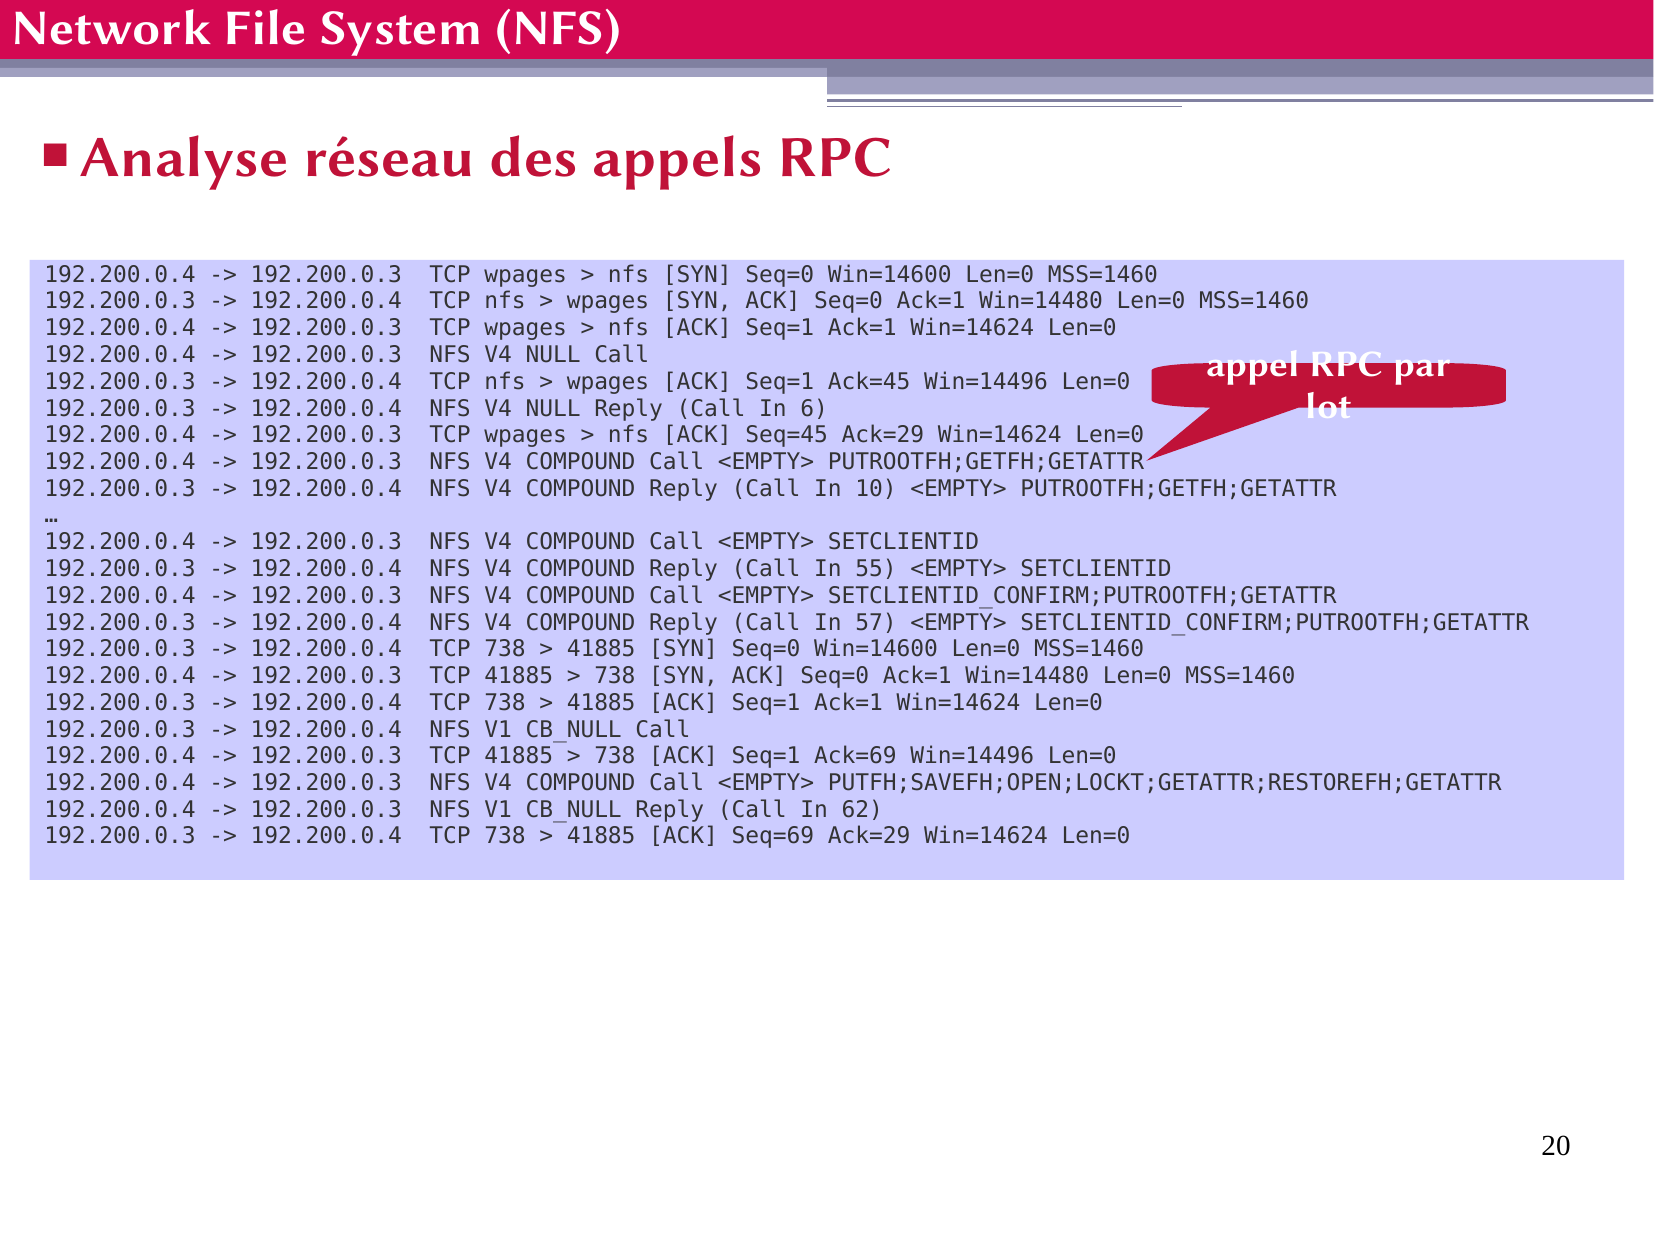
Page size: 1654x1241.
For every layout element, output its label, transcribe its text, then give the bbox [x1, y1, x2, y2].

text_box appel RPC par lot [1146, 363, 1506, 461]
list Network File System (NFS) [11, 0, 751, 58]
list Analyse réseau des appels RPC [44, 124, 1611, 207]
text_box 192.200.0.4 -> 192.200.0.3 TCP wpages > nfs [SYN] Seq=0 Win=14600 Len=0 MSS=1460 192.200.0.3 -> 192.200.0.4 TCP nfs > wpages [SYN, ACK] Seq=0 Ack=1 Win=14480 Len=0 MSS=1460 192.200.0.4 -> 192.200.0.3 TCP wpages > nfs [ACK] Seq=1 Ack=1 Win=14624 Len=0 192.200.0.4 -> 192.200.0.3 NFS V4 NULL Call 192.200.0.3 -> 192.200.0.4 TCP nfs > wpages [ACK] Seq=1 Ack=45 Win=14496 Len=0 192.200.0.3 -> 192.200.0.4 NFS V4 NULL Reply (Call In 6) 192.200.0.4 -> 192.200.0.3 TCP wpages > nfs [ACK] Seq=45 Ack=29 Win=14624 Len=0 192.200.0.4 -> 192.200.0.3 NFS V4 COMPOUND Call <EMPTY> PUTROOTFH;GETFH;GETATTR 192.200.0.3 -> 192.200.0.4 NFS V4 COMPOUND Reply (Call In 10) <EMPTY> PUTROOTFH;GETFH;GETATTR … 192.200.0.4 -> 192.200.0.3 NFS V4 COMPOUND Call <EMPTY> SETCLIENTID 192.200.0.3 -> 192.200.0.4 NFS V4 COMPOUND Reply (Call In 55) <EMPTY> SETCLIENTID 192.200.0.4 -> 192.200.0.3 NFS V4 COMPOUND Call <EMPTY> SETCLIENTID_CONFIRM;PUTROOTFH;GETATTR 192.200.0.3 -> 192.200.0.4 NFS V4 COMPOUND Reply (Call In 57) <EMPTY> SETCLIENTID_CONFIRM;PUTROOTFH;GETATTR 192.200.0.3 -> 192.200.0.4 TCP 738 > 41885 [SYN] Seq=0 Win=14600 Len=0 MSS=1460 192.200.0.4 -> 192.200.0.3 TCP 41885 > 738 [SYN, ACK] Seq=0 Ack=1 Win=14480 Len=0 MSS=1460 192.200.0.3 -> 192.200.0.4 TCP 738 > 41885 [ACK] Seq=1 Ack=1 Win=14624 Len=0 192.200.0.3 -> 192.200.0.4 NFS V1 CB_NULL Call 192.200.0.4 -> 192.200.0.3 TCP 41885 > 738 [ACK] Seq=1 Ack=69 Win=14496 Len=0 192.200.0.4 -> 192.200.0.3 NFS V4 COMPOUND Call <EMPTY> PUTFH;SAVEFH;OPEN;LOCKT;GETATTR;RESTOREFH;GETATTR 192.200.0.4 -> 192.200.0.3 NFS V1 CB_NULL Reply (Call In 62) 192.200.0.3 -> 192.200.0.4 TCP 738 > 41885 [ACK] Seq=69 Ack=29 Win=14624 Len=0 [29, 259, 1625, 880]
text_box [0, 0, 1654, 136]
